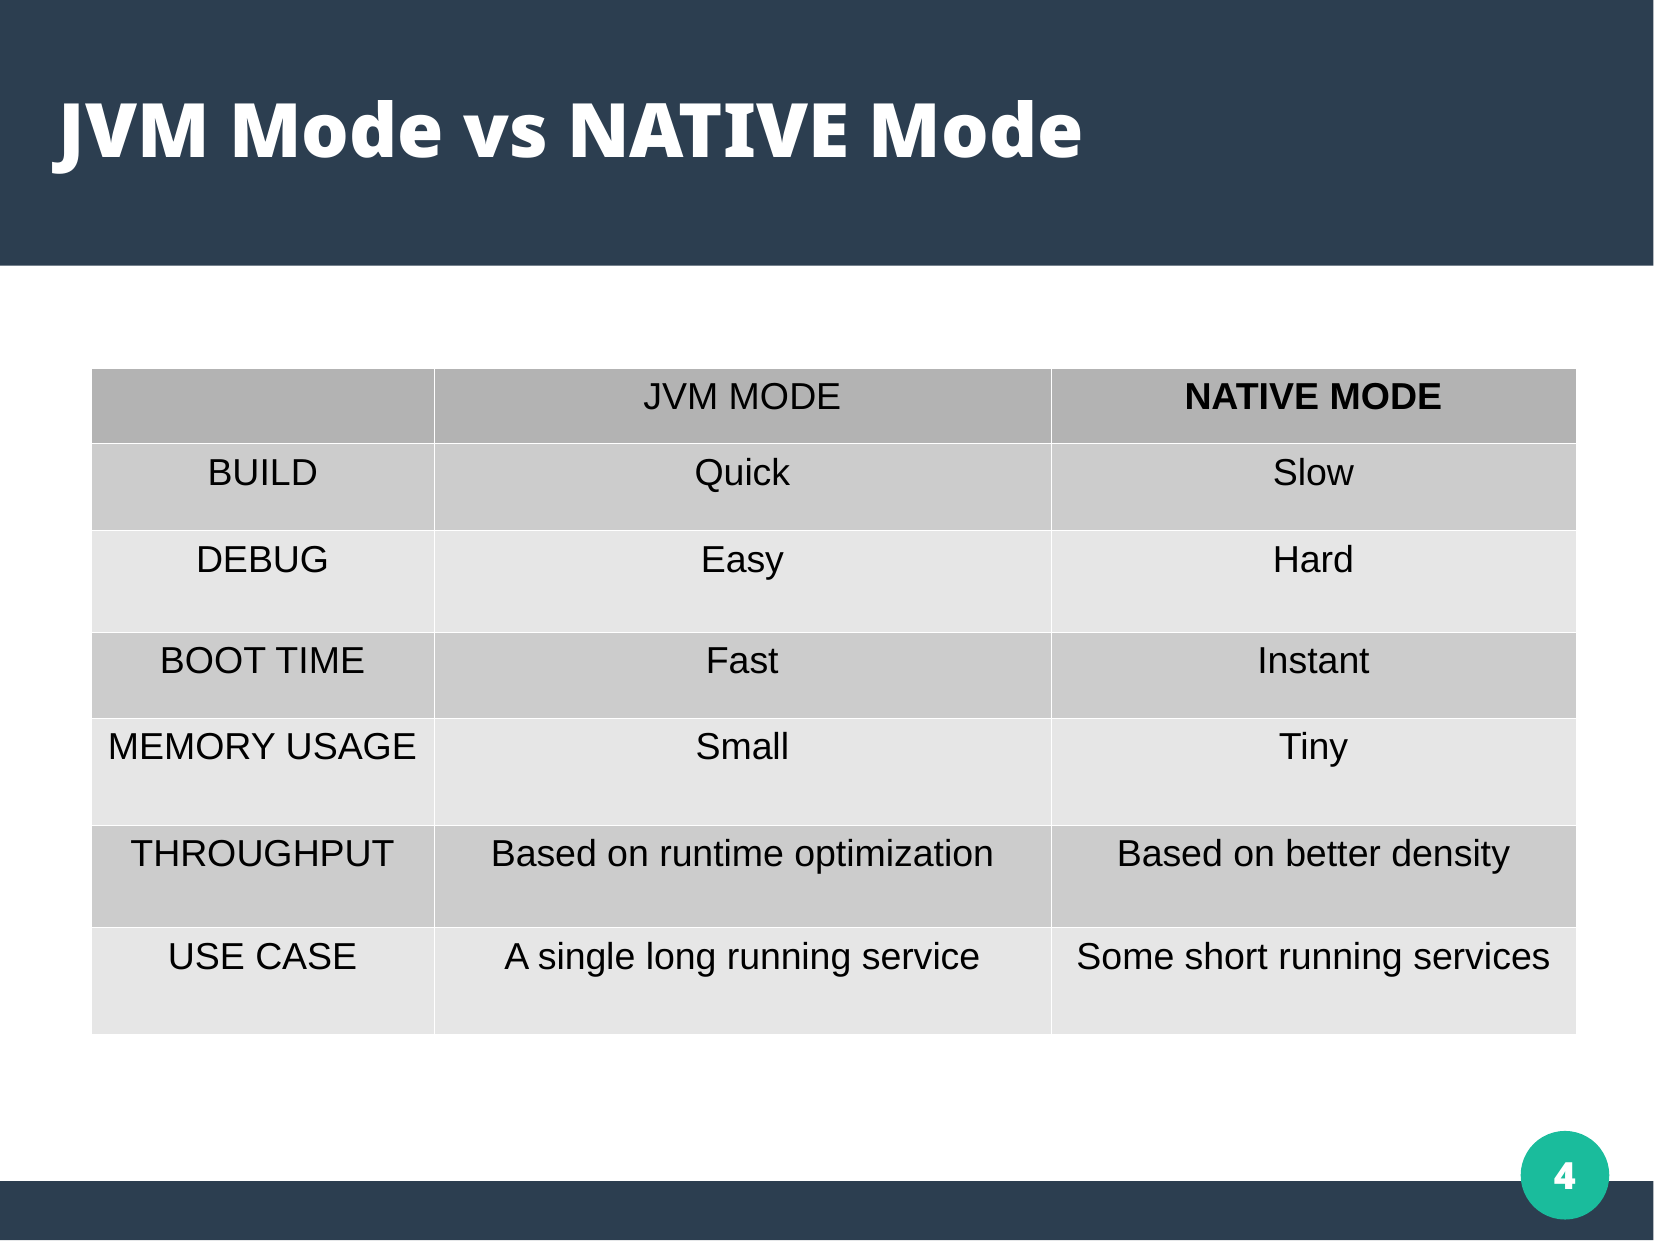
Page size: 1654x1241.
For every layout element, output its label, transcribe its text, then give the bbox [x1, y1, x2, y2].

table_cell BOOT TIME [92, 633, 434, 718]
table_cell Some short running services [1052, 928, 1576, 1034]
table_cell DEBUG [92, 531, 434, 632]
table_cell Based on runtime optimization [435, 826, 1051, 927]
table_cell Fast [435, 633, 1051, 718]
table_cell Small [435, 719, 1051, 825]
table_cell BUILD [92, 444, 434, 530]
table_cell Hard [1052, 531, 1576, 632]
table_cell USE CASE [92, 928, 434, 1034]
table_header NATIVE MODE [1052, 369, 1576, 443]
table_cell MEMORY USAGE [92, 719, 434, 825]
table_cell Instant [1052, 633, 1576, 718]
table_cell Quick [435, 444, 1051, 530]
table_cell Based on better density [1052, 826, 1576, 927]
table_cell A single long running service [435, 928, 1051, 1034]
table_cell THROUGHPUT [92, 826, 434, 927]
table_cell Easy [435, 531, 1051, 632]
table_header JVM MODE [435, 369, 1051, 443]
table_header [92, 369, 434, 443]
table_cell Slow [1052, 444, 1576, 530]
title JVM Mode vs NATIVE Mode [59, 49, 1595, 207]
table_cell Tiny [1052, 719, 1576, 825]
